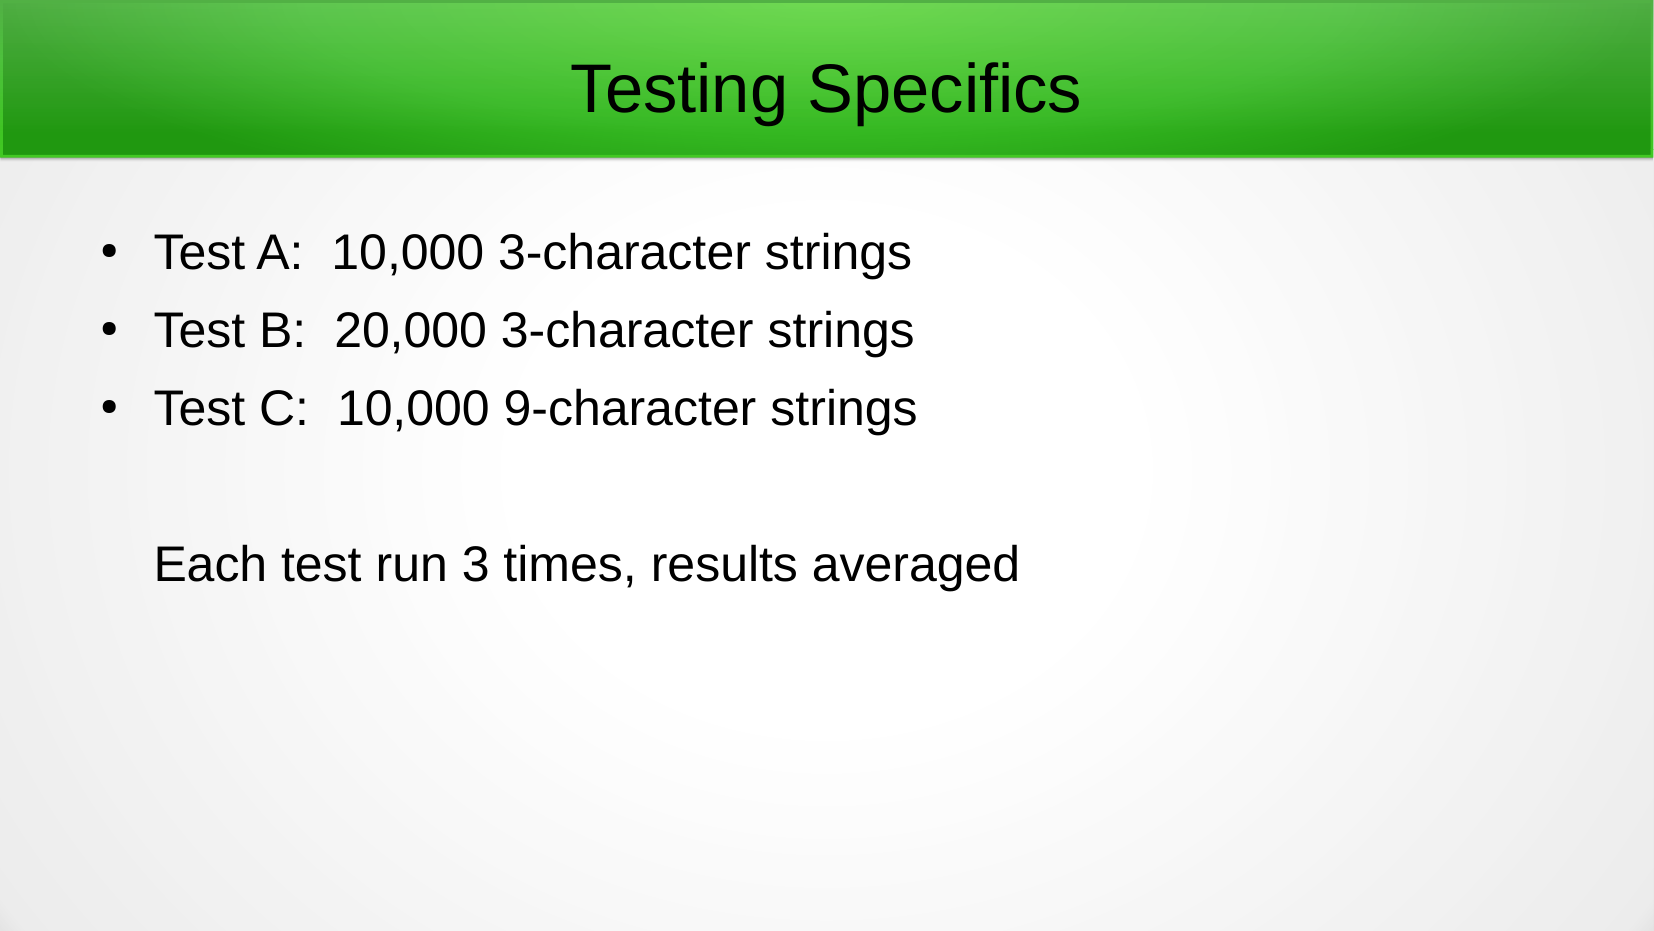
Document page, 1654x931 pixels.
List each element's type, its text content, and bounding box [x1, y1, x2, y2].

title Testing Specifics [82, 35, 1571, 142]
list Test A: 10,000 3-character strings Test B: 20,000 3-character strings Test C: 10,000 9-character strings Each test run 3 times, results averaged [82, 224, 1571, 764]
